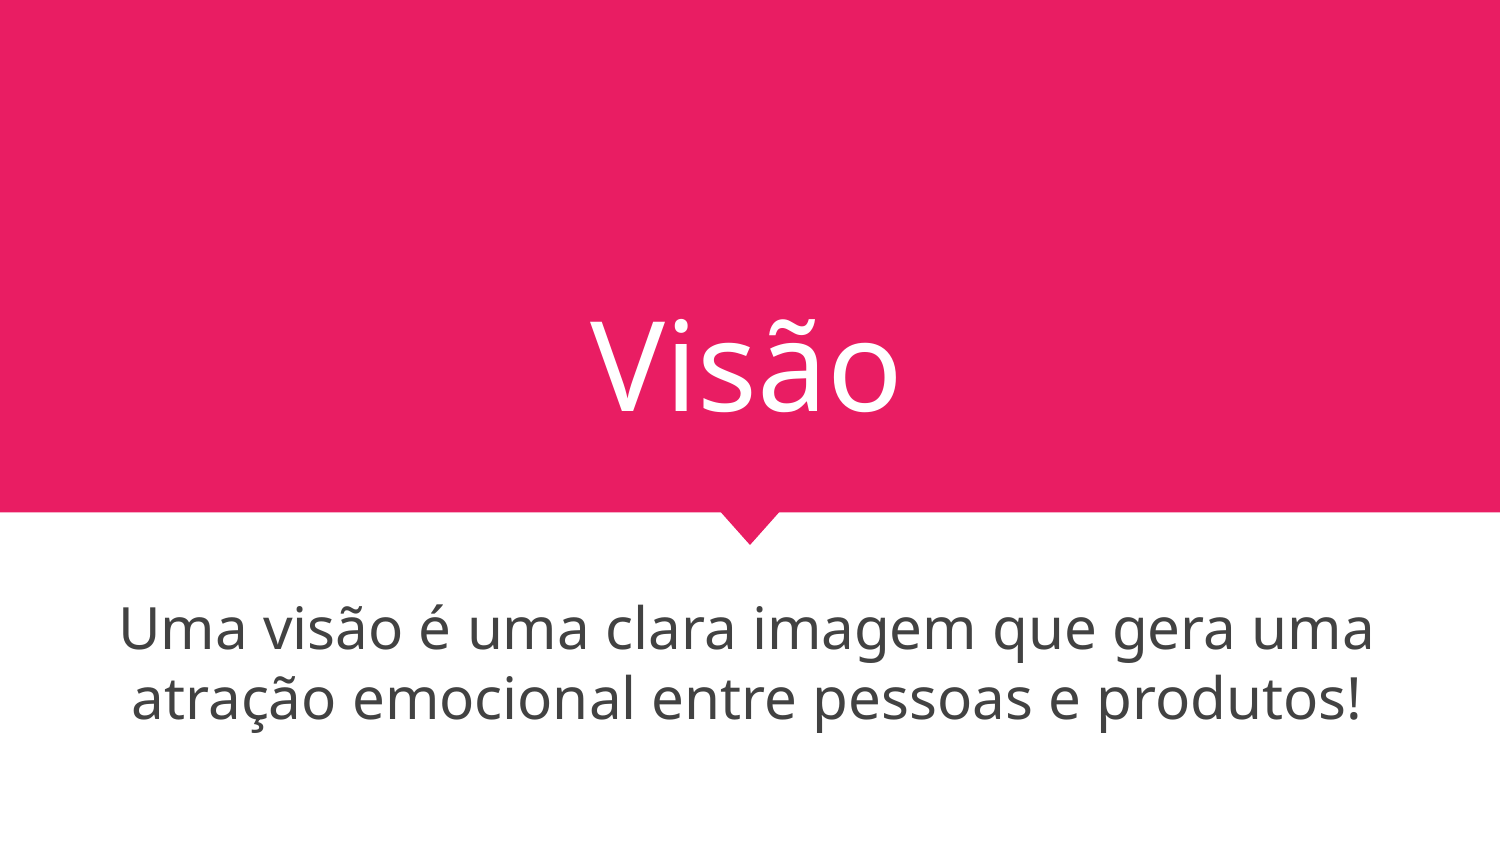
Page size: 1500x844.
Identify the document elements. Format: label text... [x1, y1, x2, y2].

subtitle Uma visão é uma clara imagem que gera uma atração emocional entre pessoas e produtos! [67, 557, 1427, 765]
title Visão [67, 105, 1427, 452]
